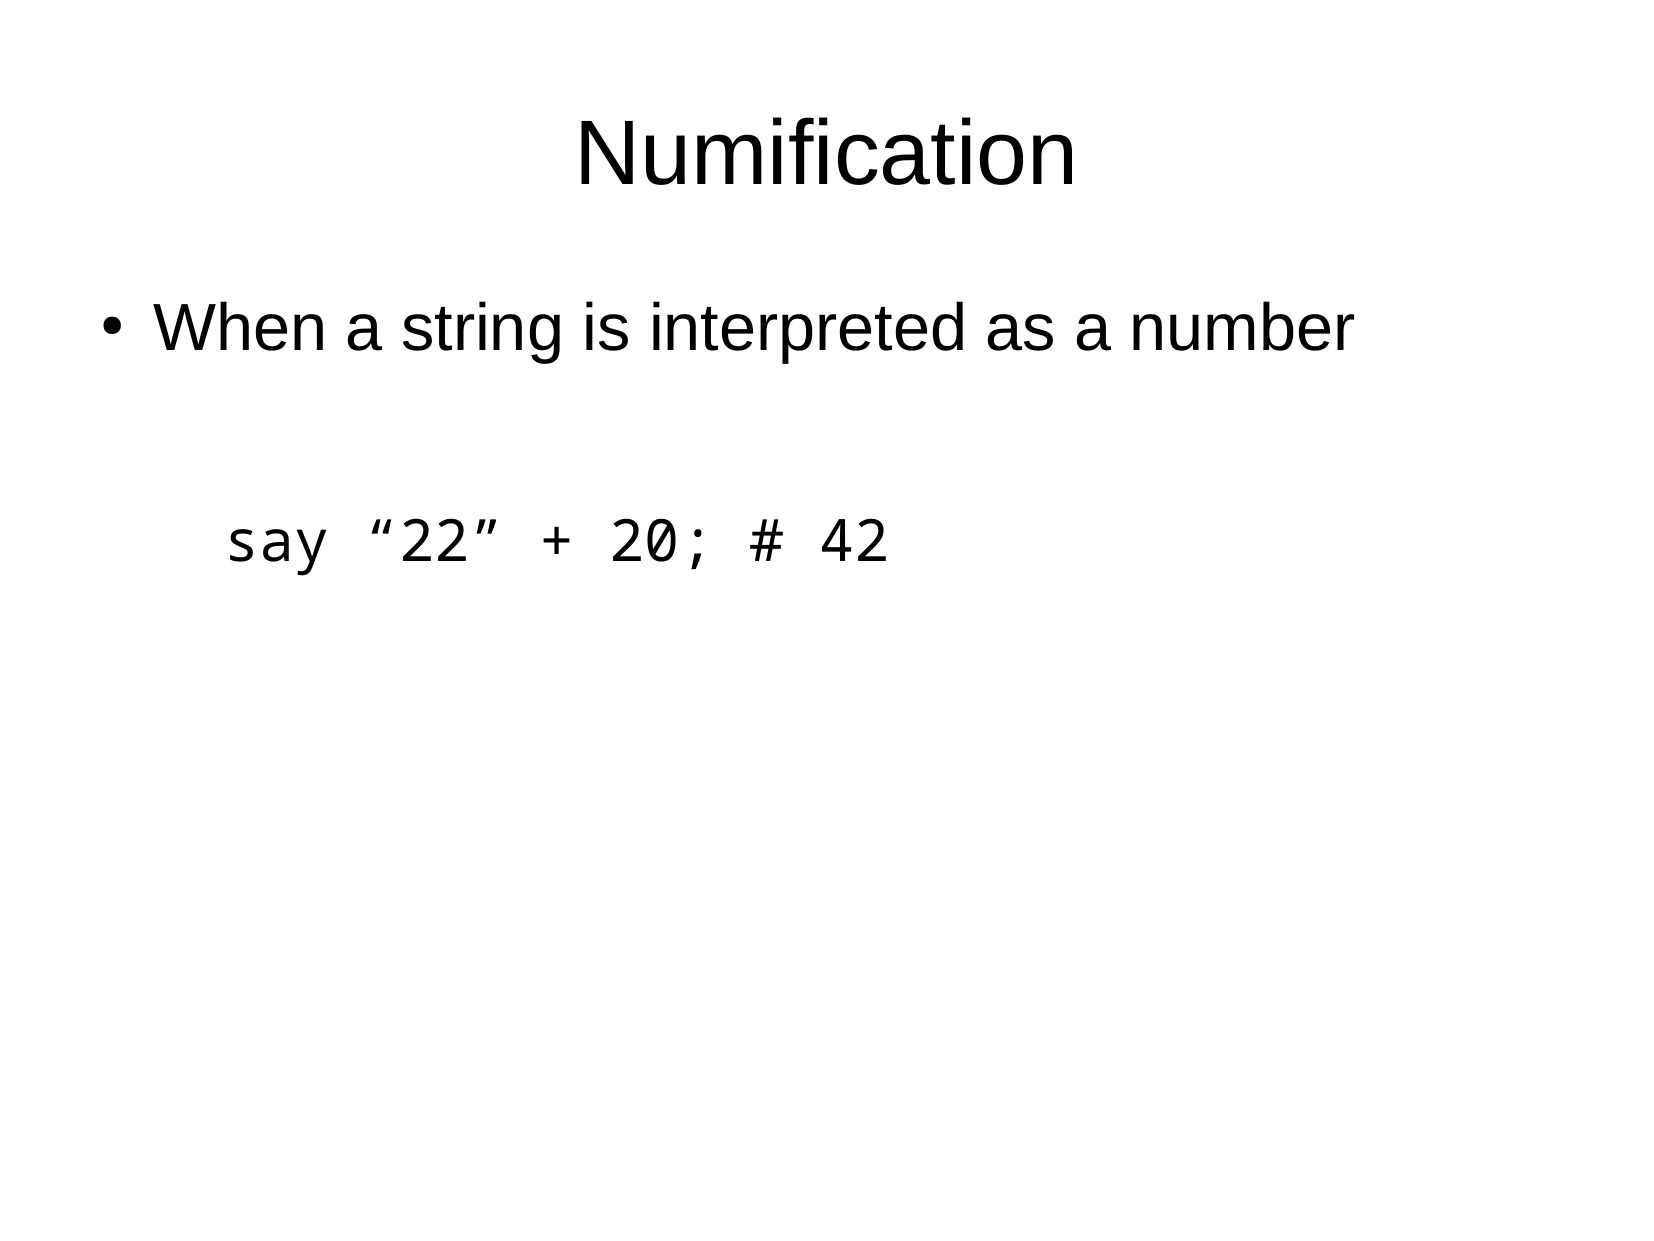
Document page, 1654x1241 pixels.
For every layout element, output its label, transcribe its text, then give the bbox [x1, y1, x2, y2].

list When a string is interpreted as a number say “22” + 20; # 42 [82, 290, 1571, 1010]
title Numification [82, 49, 1571, 257]
